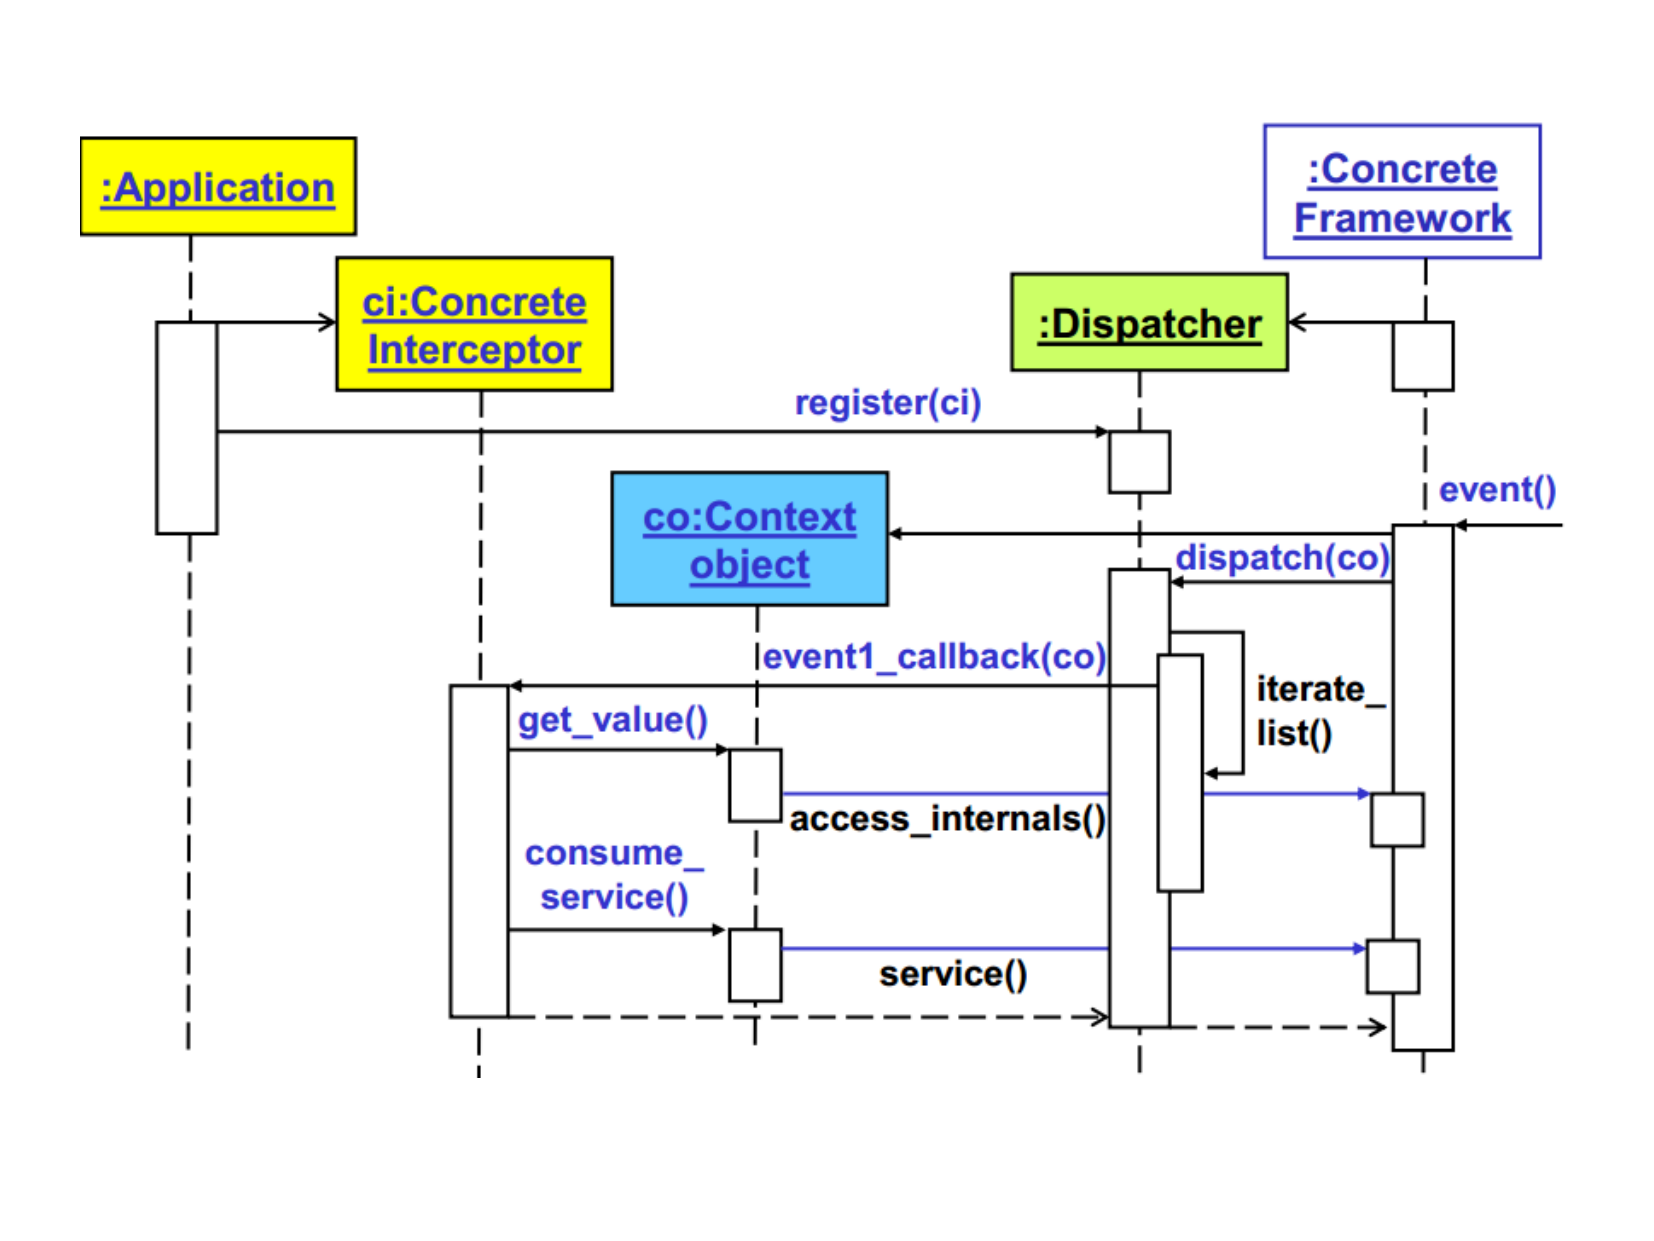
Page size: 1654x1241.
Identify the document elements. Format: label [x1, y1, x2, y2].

picture [80, 118, 1573, 1079]
